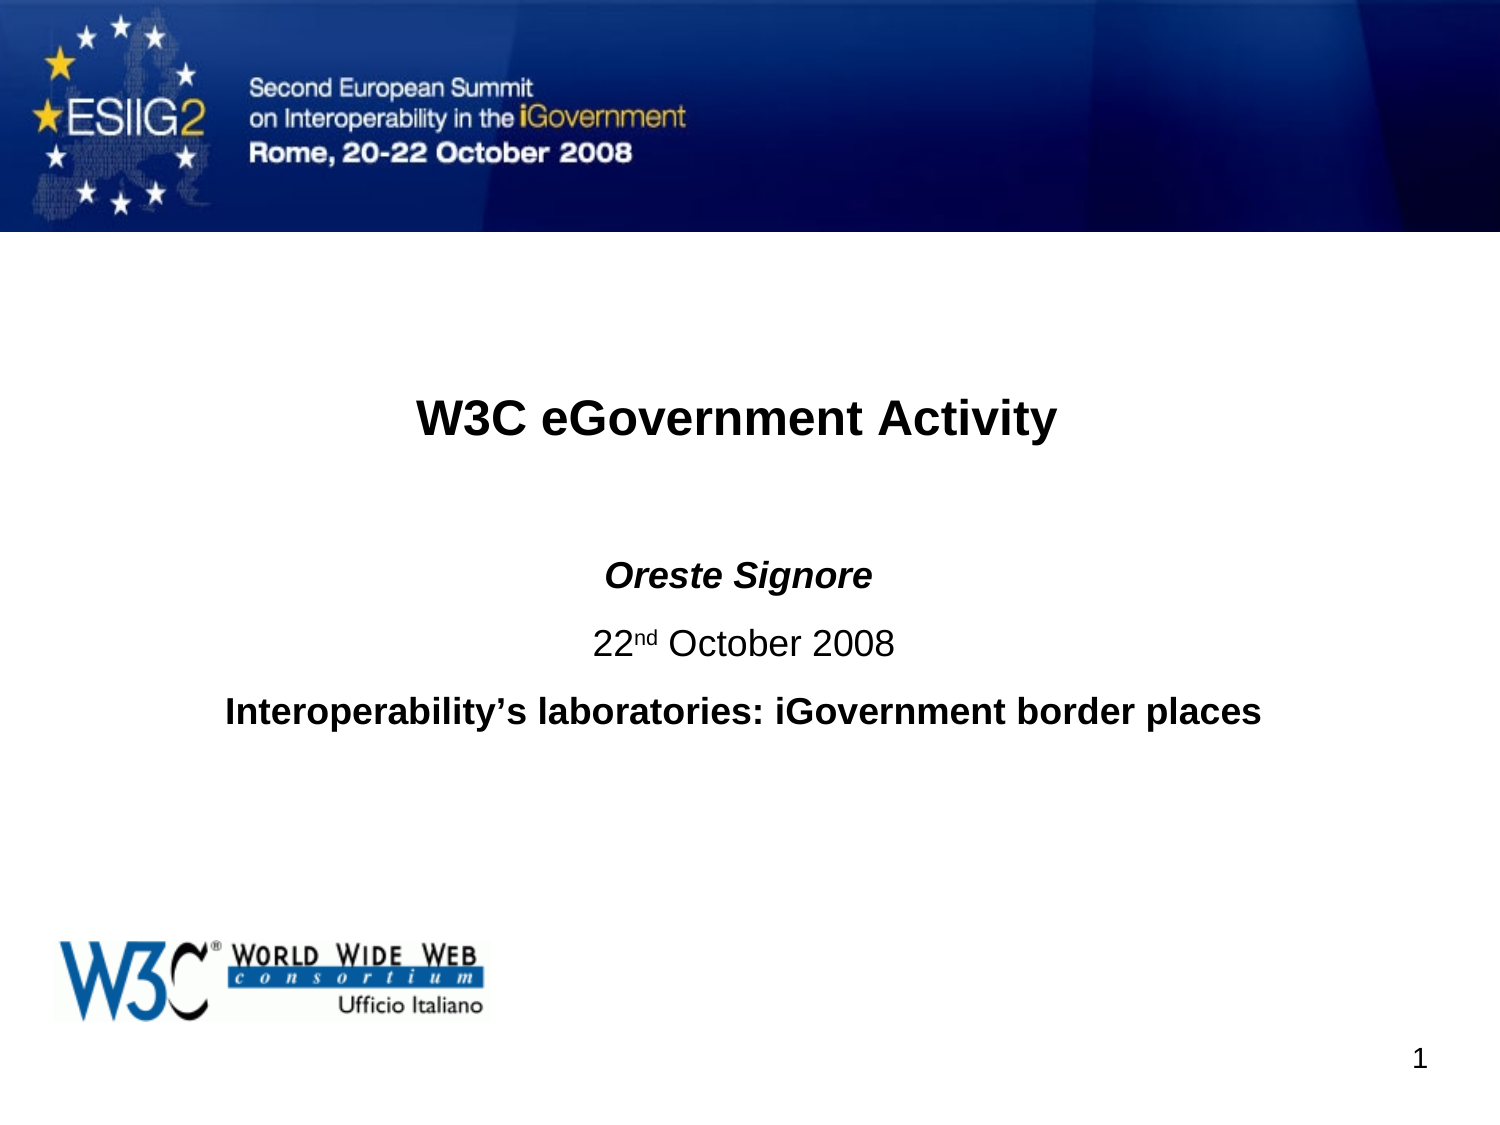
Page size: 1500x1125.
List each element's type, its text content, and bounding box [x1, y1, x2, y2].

picture [53, 940, 491, 1022]
text_box <numero> [1394, 1031, 1446, 1082]
picture [0, 0, 1500, 232]
text_box W3C eGovernment Activity Oreste Signore 22nd October 2008 Interoperability’s laboratories: iGovernment border places [46, 302, 1442, 823]
